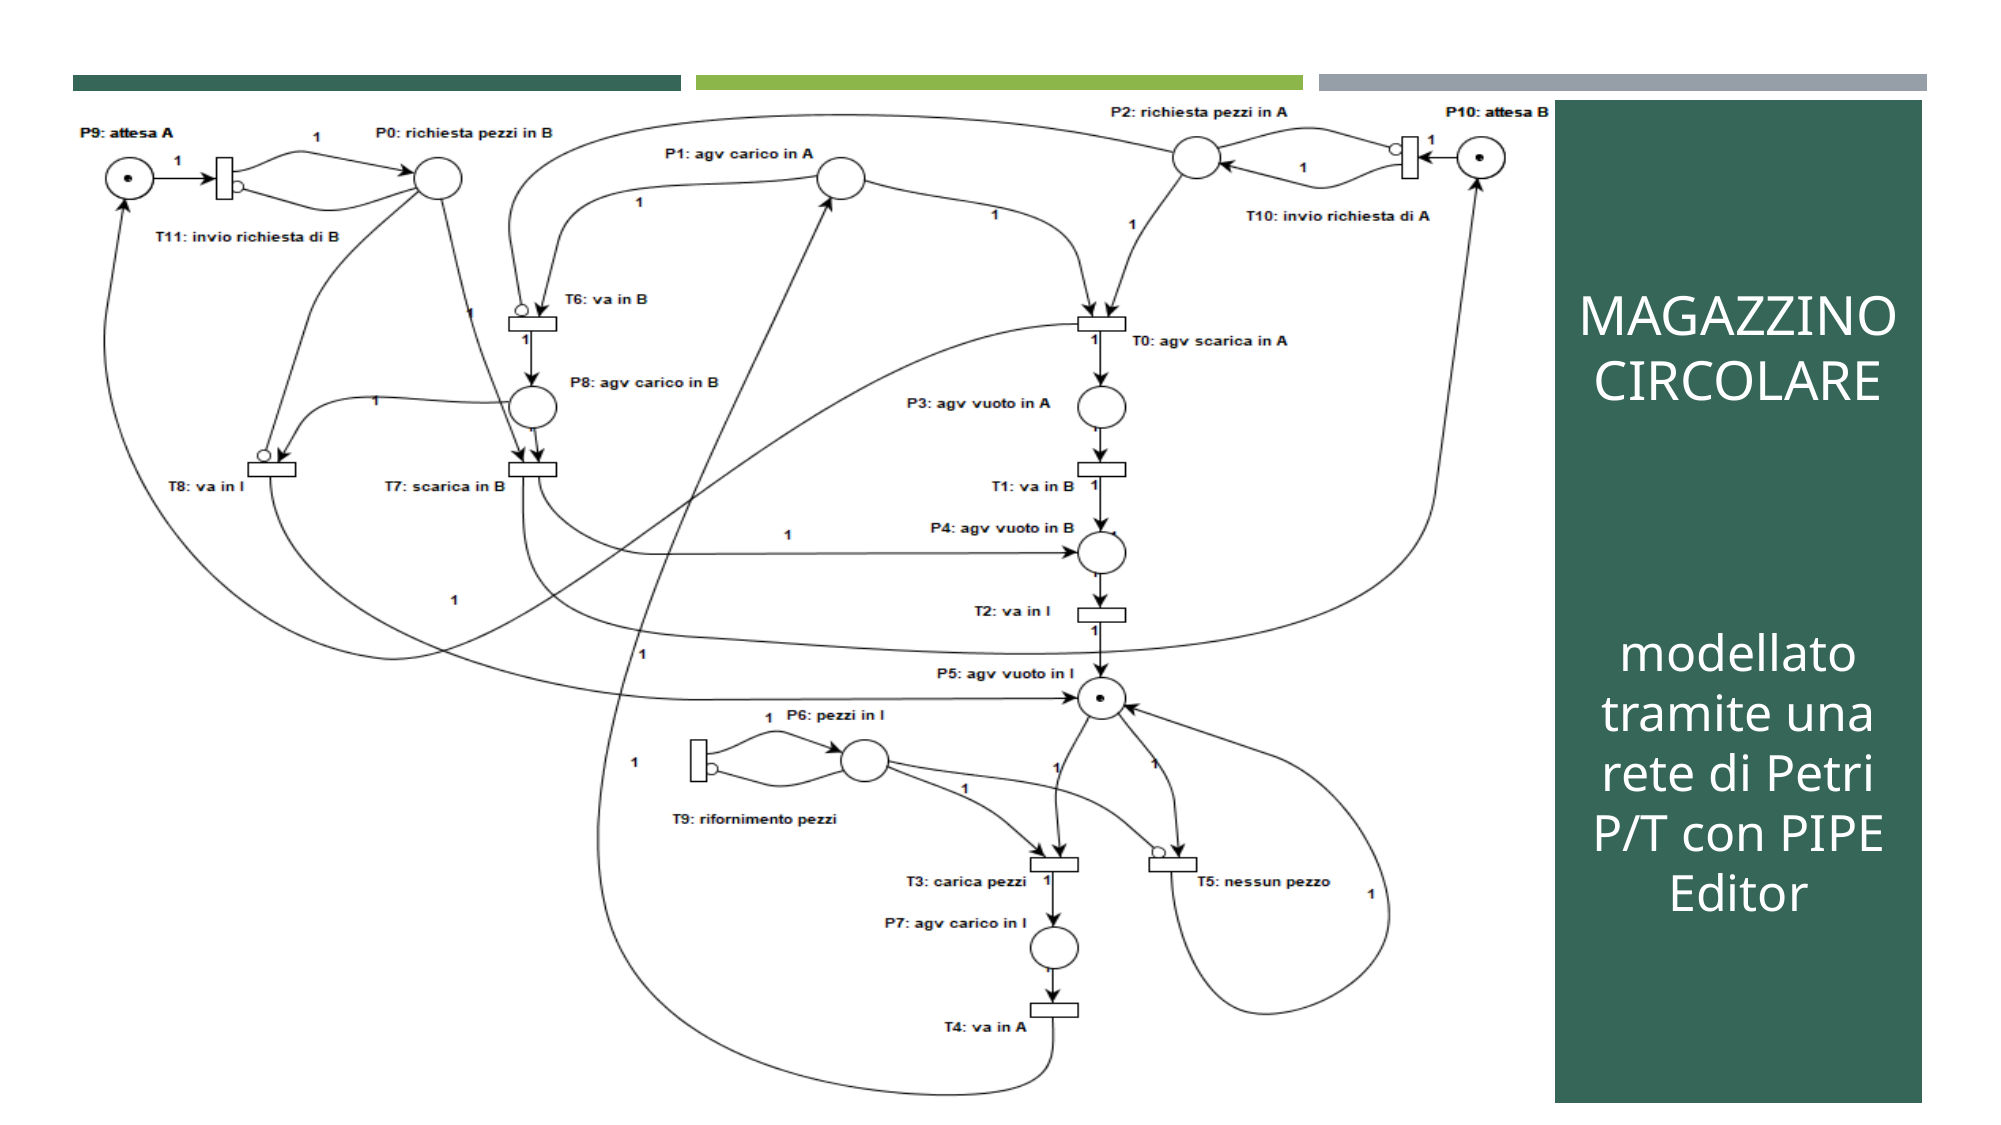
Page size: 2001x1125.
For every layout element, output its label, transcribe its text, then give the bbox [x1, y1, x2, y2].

picture [78, 99, 1556, 1104]
text_box MAGAZZINO CIRCOLARE modellato tramite una rete di Petri P/T con PIPE Editor [1555, 100, 1922, 1103]
